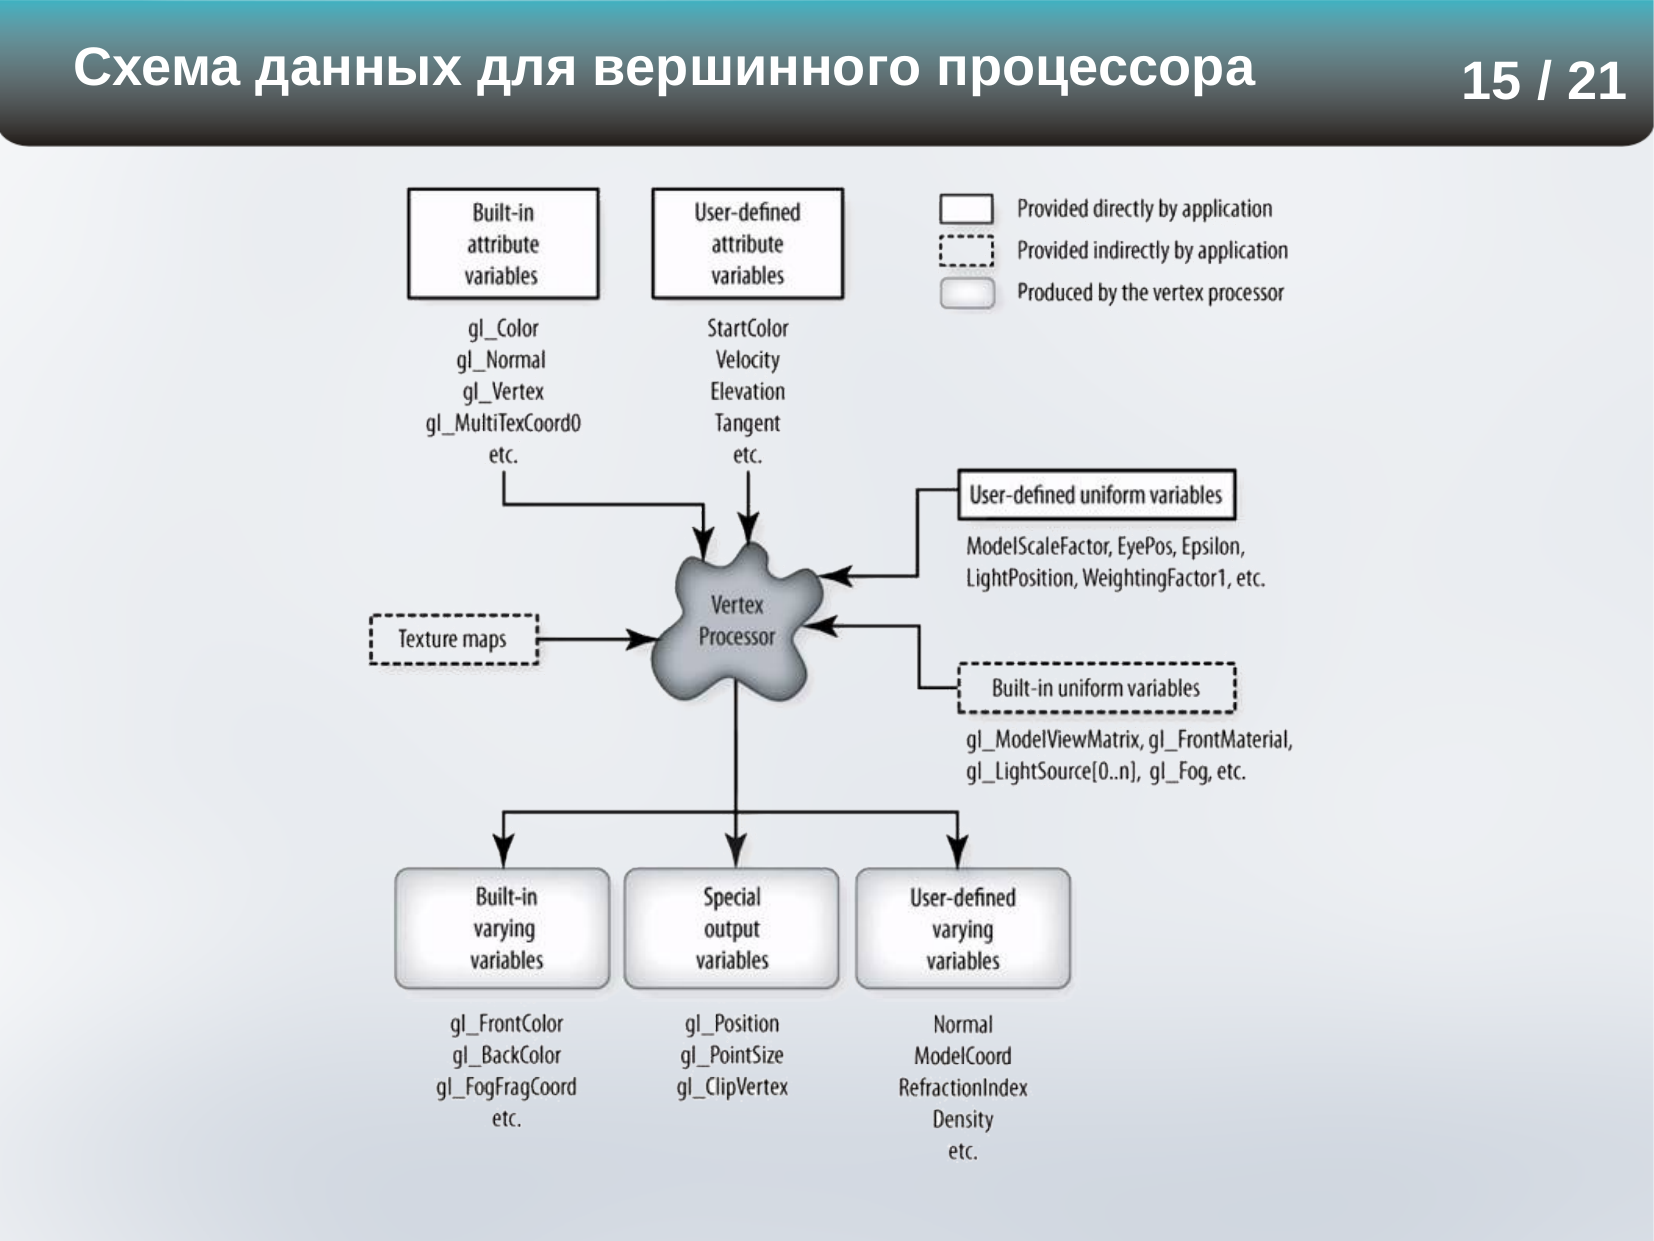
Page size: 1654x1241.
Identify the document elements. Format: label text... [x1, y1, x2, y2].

text_box <номер> / 21 [1446, 42, 1654, 119]
picture [0, 0, 1654, 1241]
text_box Схема данных для вершинного процессора [59, 29, 1418, 105]
